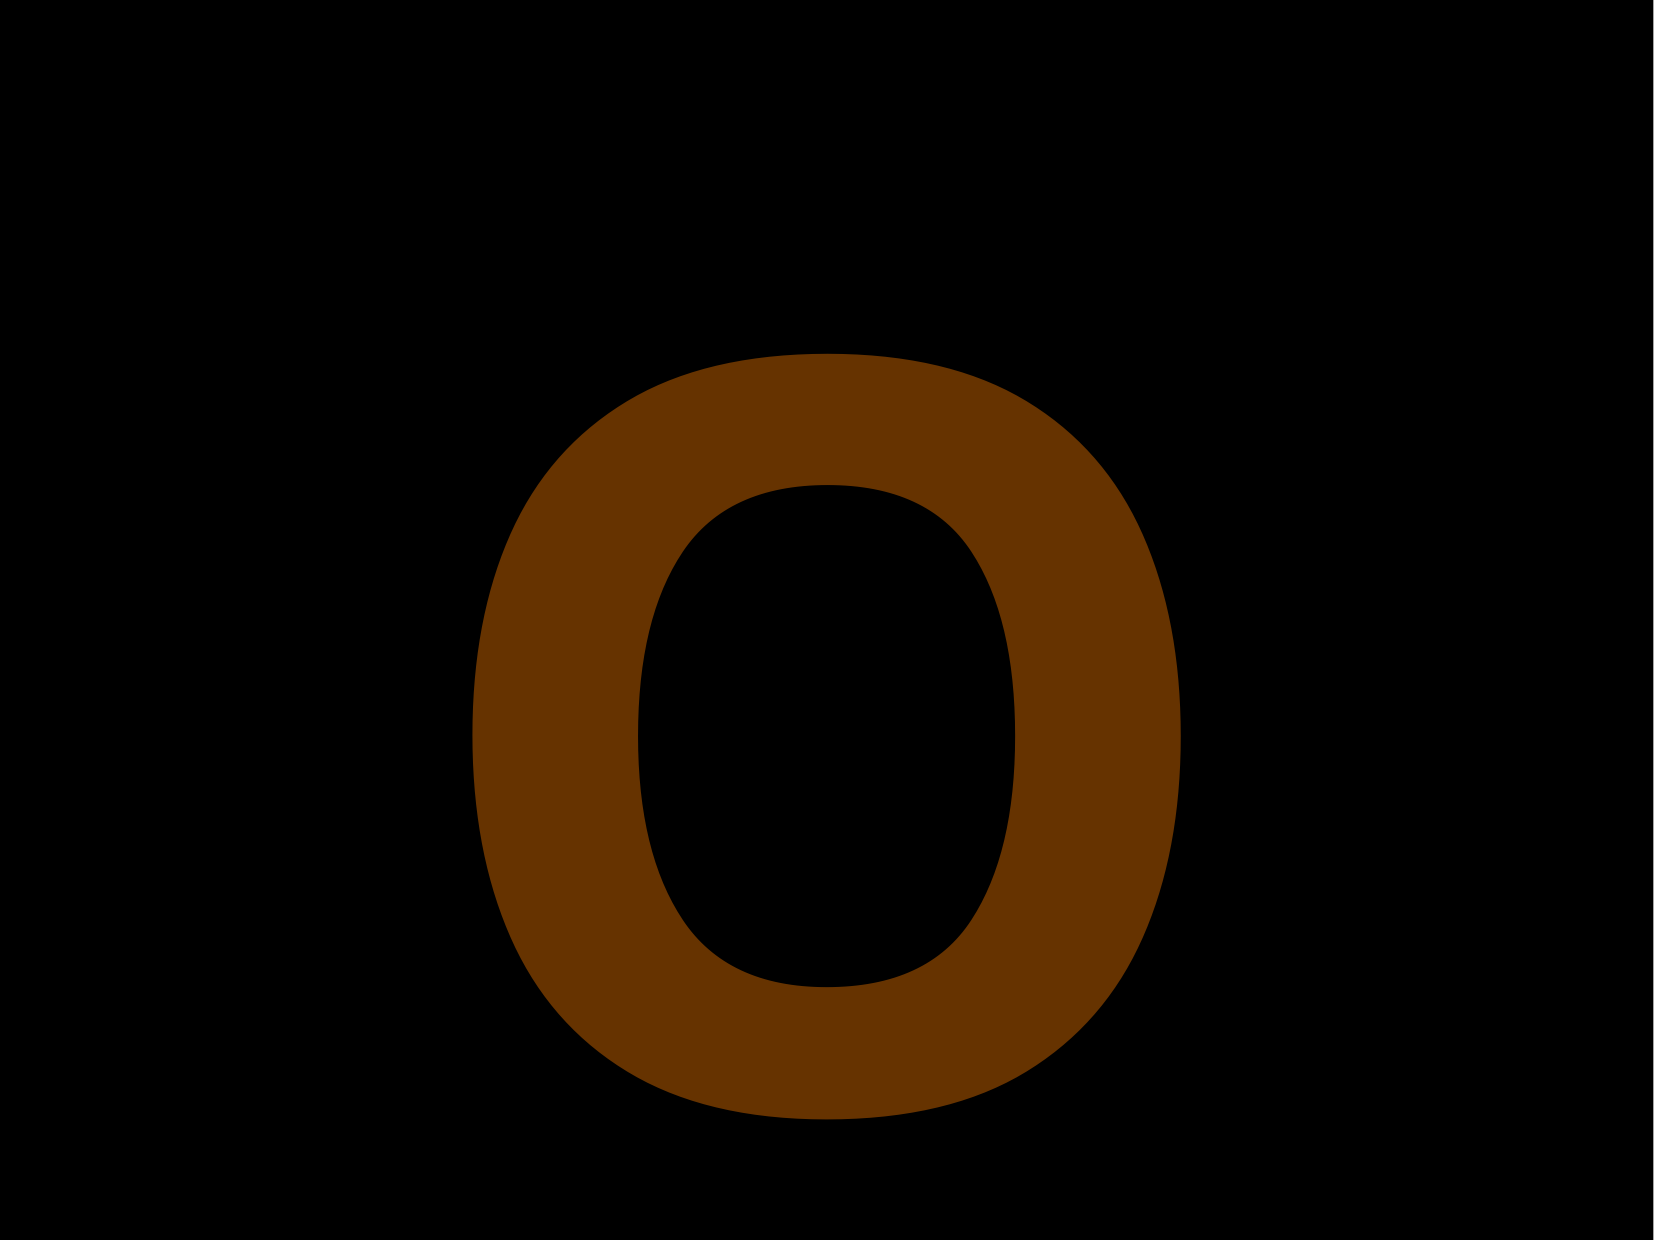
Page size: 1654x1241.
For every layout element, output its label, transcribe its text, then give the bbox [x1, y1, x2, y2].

text_box O [29, 0, 1625, 1241]
